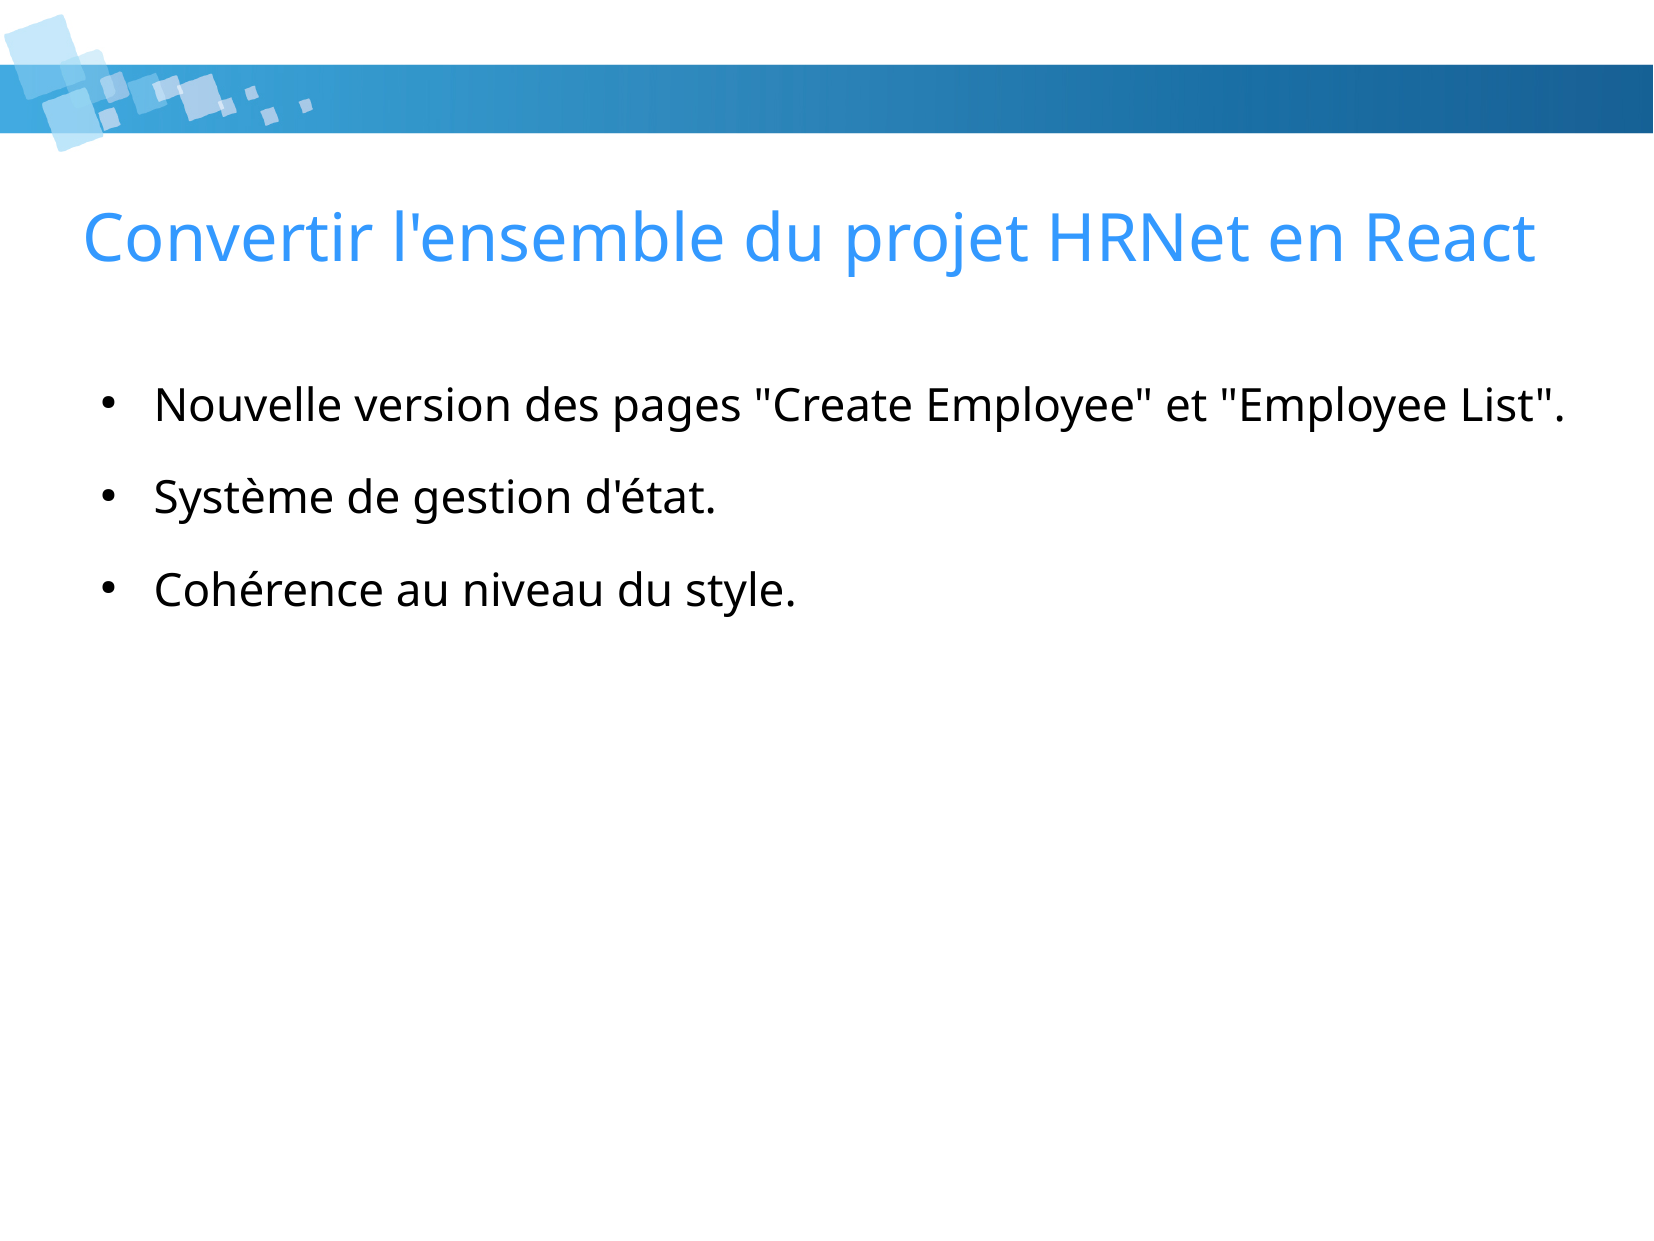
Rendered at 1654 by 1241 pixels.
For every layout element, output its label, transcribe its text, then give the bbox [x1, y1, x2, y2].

picture [0, 0, 1653, 1238]
list Nouvelle version des pages "Create Employee" et "Employee List". Système de gestion d'état. Cohérence au niveau du style. [82, 372, 1571, 1093]
title Convertir l'ensemble du projet HRNet en React [82, 132, 1571, 340]
